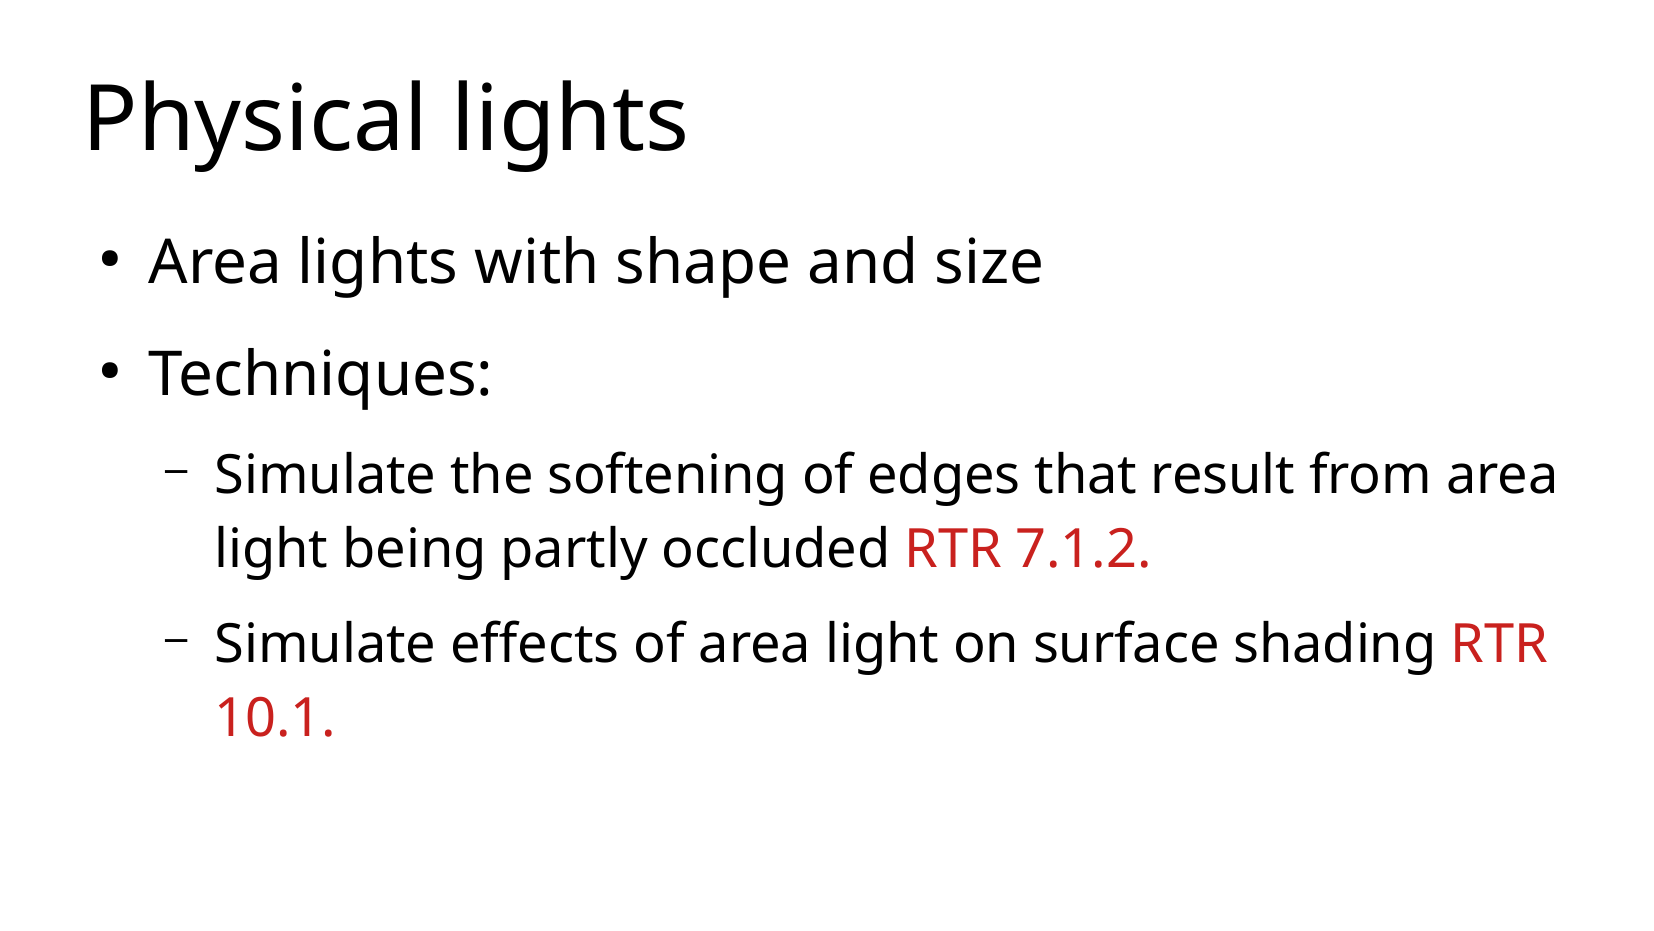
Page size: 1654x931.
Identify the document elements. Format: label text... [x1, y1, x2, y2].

title Physical lights [82, 37, 1571, 193]
list Area lights with shape and size Techniques: Simulate the softening of edges that result from area light being partly occluded RTR 7.1.2. Simulate effects of area light on surface shading RTR 10.1. [82, 217, 1571, 758]
